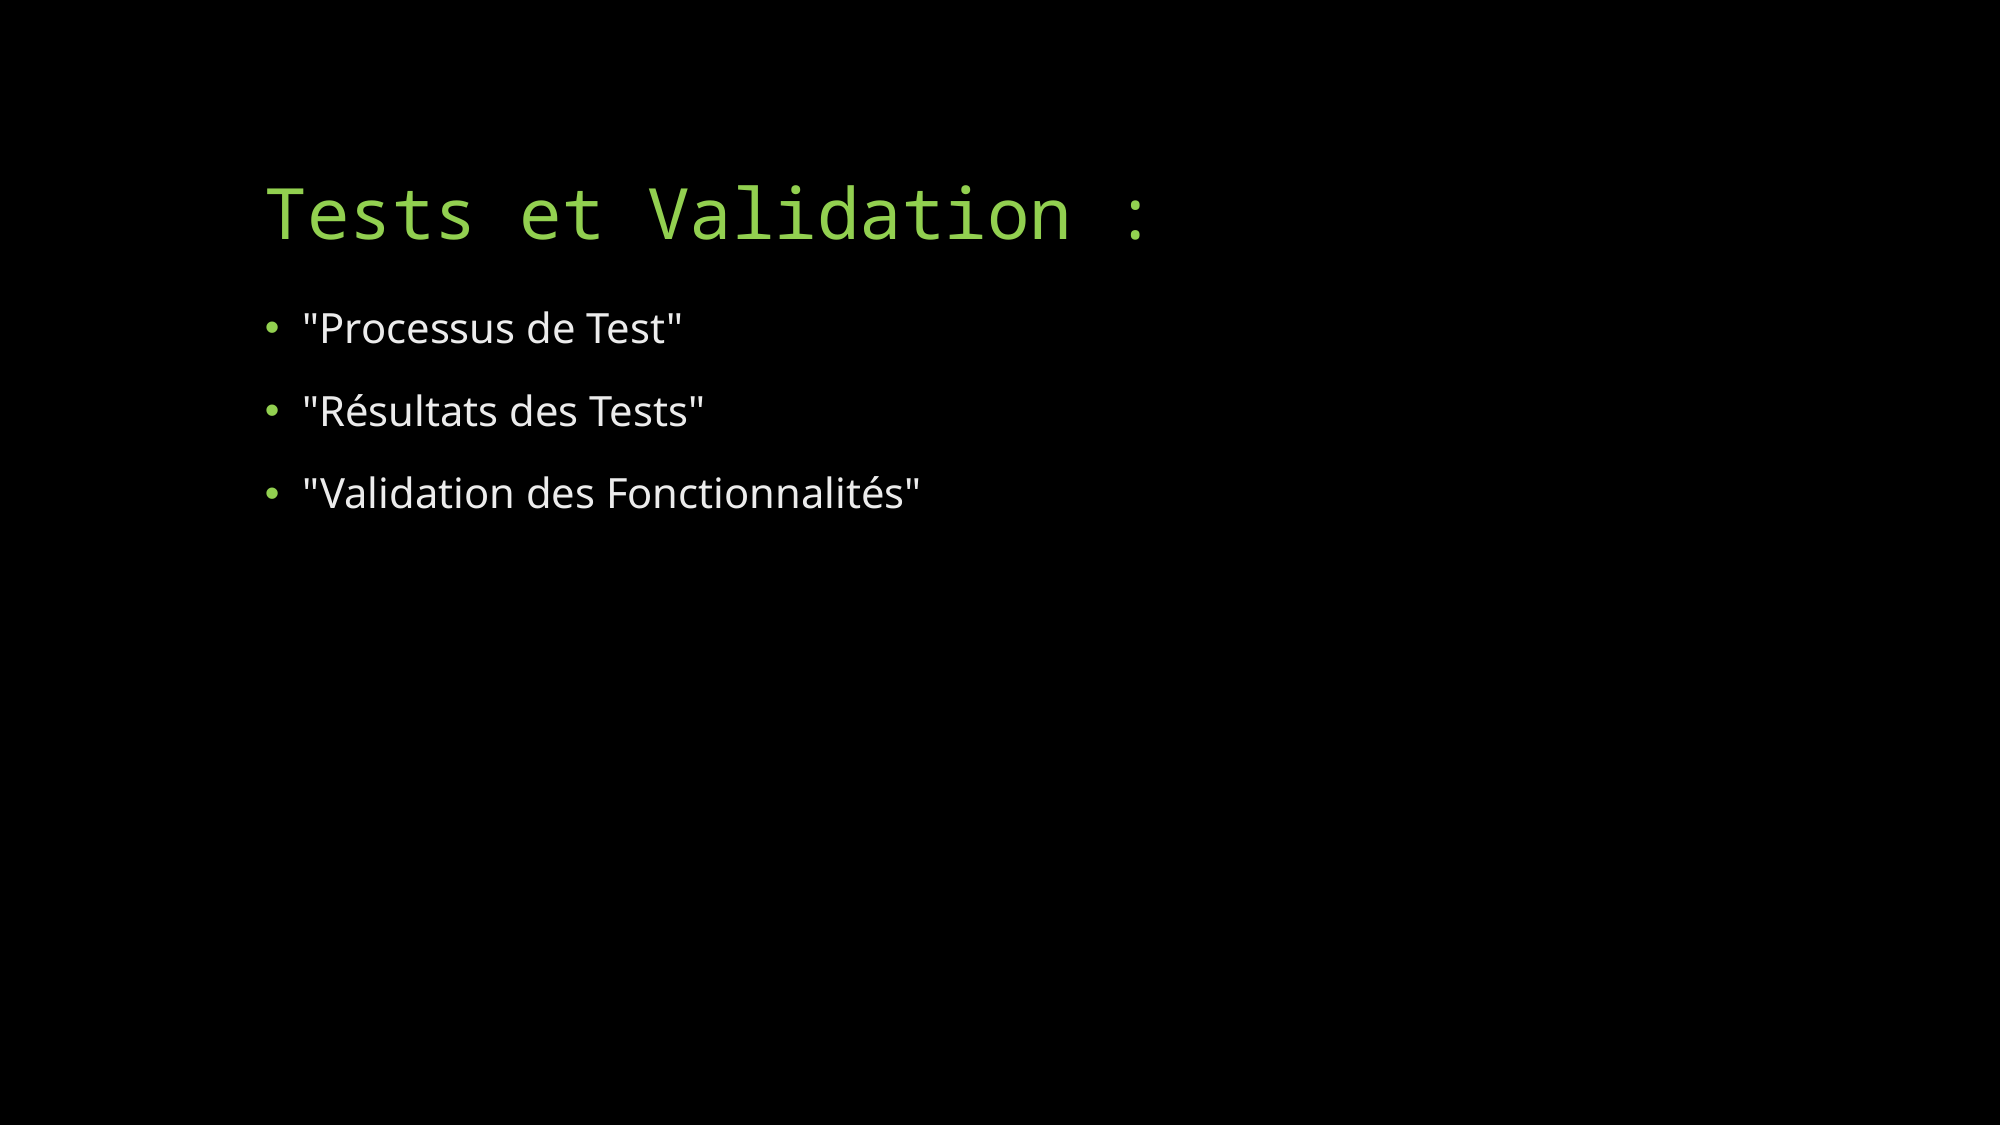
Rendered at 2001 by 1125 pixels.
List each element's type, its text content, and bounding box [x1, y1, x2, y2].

title Tests et Validation : [249, 75, 1750, 263]
list "Processus de Test" "Résultats des Tests" "Validation des Fonctionnalités" [249, 299, 1750, 1000]
